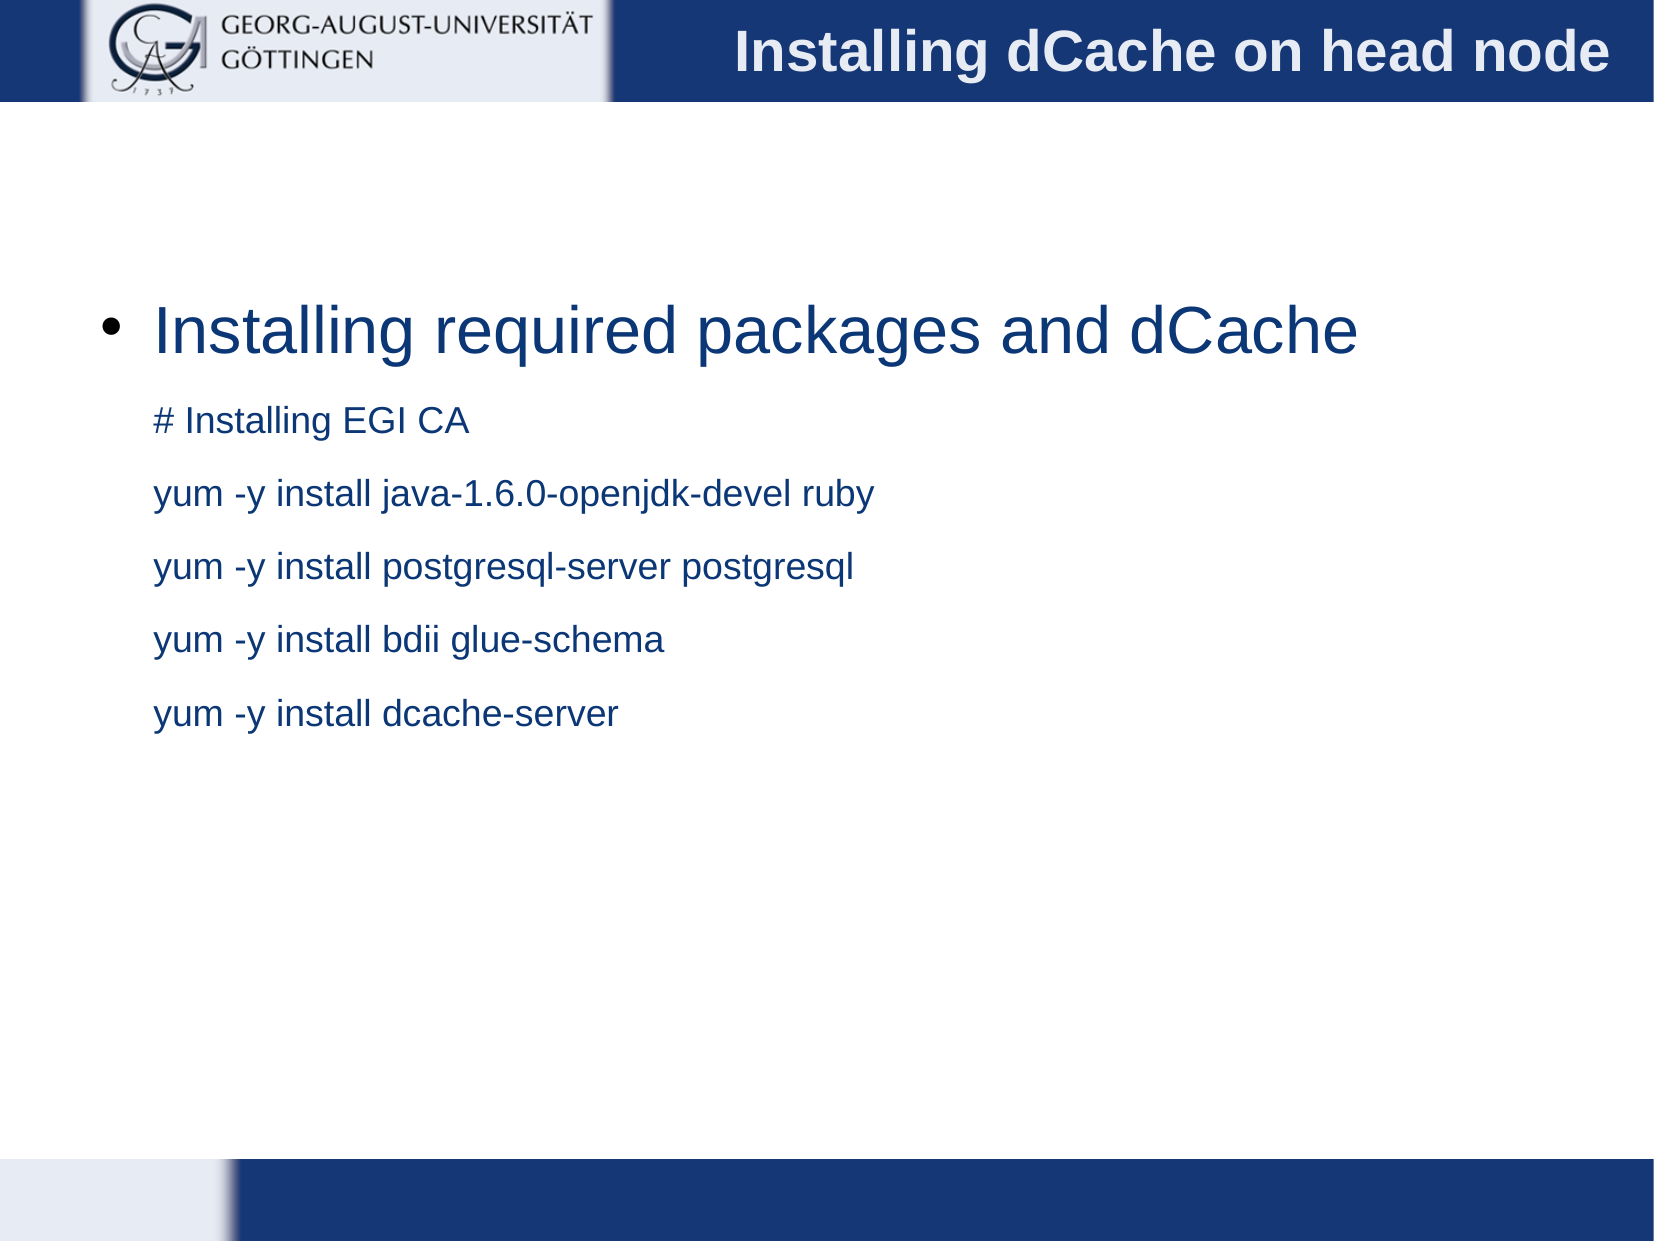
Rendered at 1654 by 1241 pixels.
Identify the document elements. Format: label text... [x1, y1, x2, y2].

picture [0, 1159, 1654, 1241]
list Installing required packages and dCache # Installing EGI CA yum -y install java-1.6.0-openjdk-devel ruby yum -y install postgresql-server postgresql yum -y install bdii glue-schema yum -y install dcache-server [82, 290, 1571, 1109]
title Installing dCache on head node [637, 0, 1613, 100]
picture [0, 0, 1654, 102]
